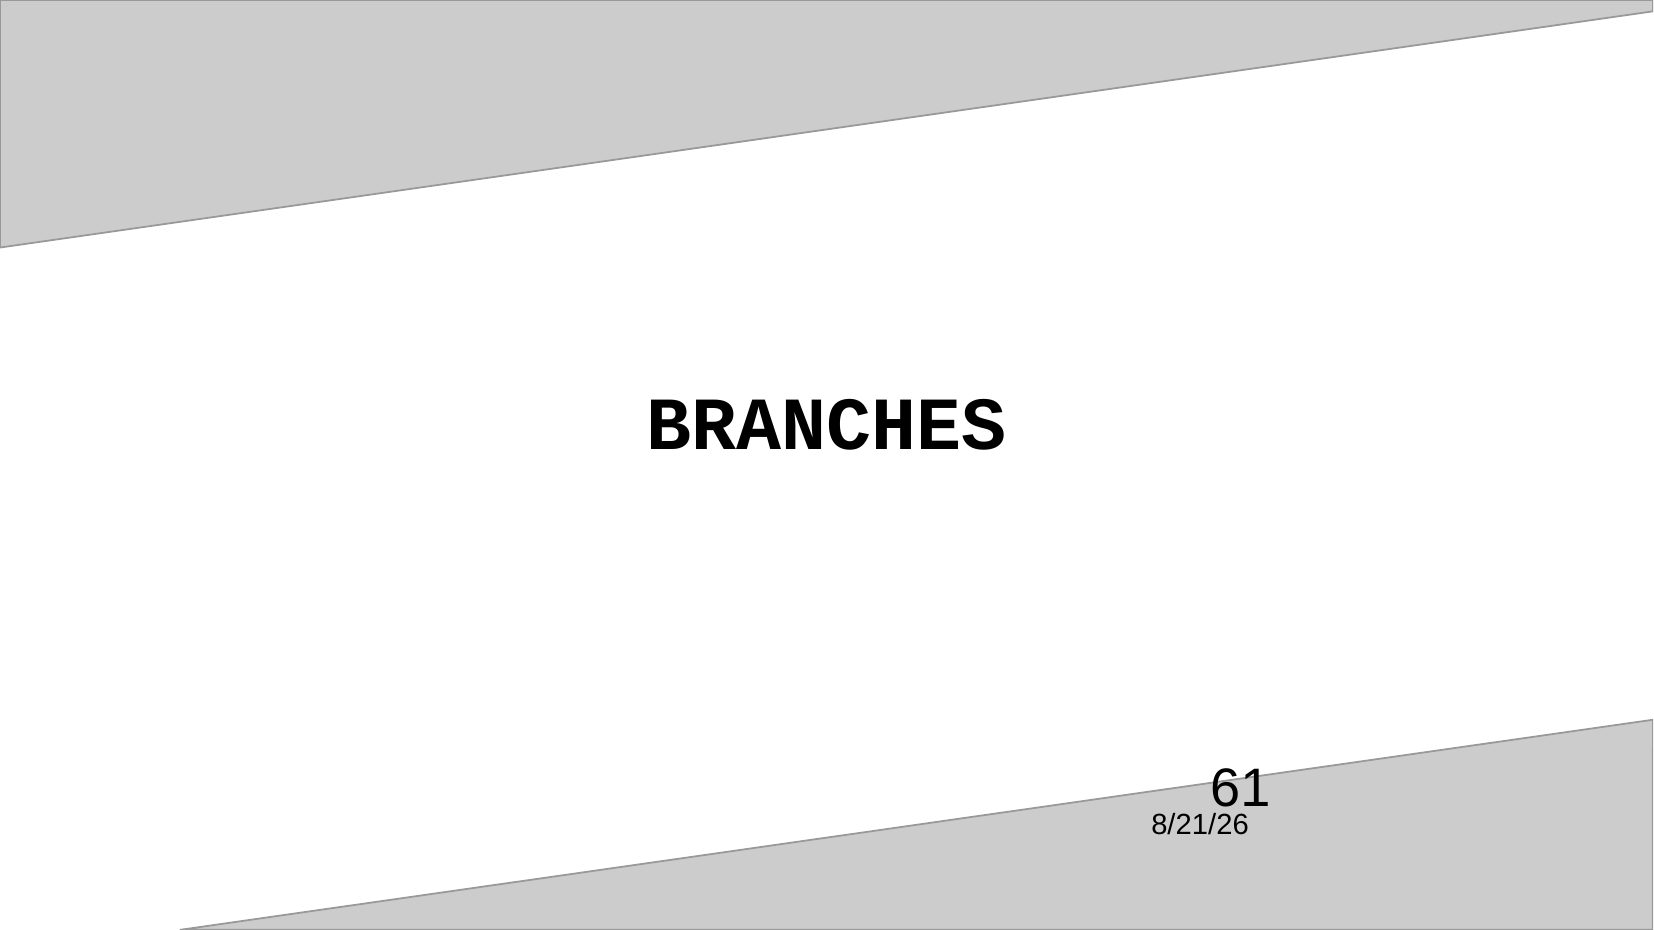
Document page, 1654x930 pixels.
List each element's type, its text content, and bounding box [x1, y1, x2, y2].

text_box [1210, 752, 1624, 817]
title BRANCHES [88, 374, 1565, 466]
text_box 7/1/2023 [1151, 805, 1624, 871]
